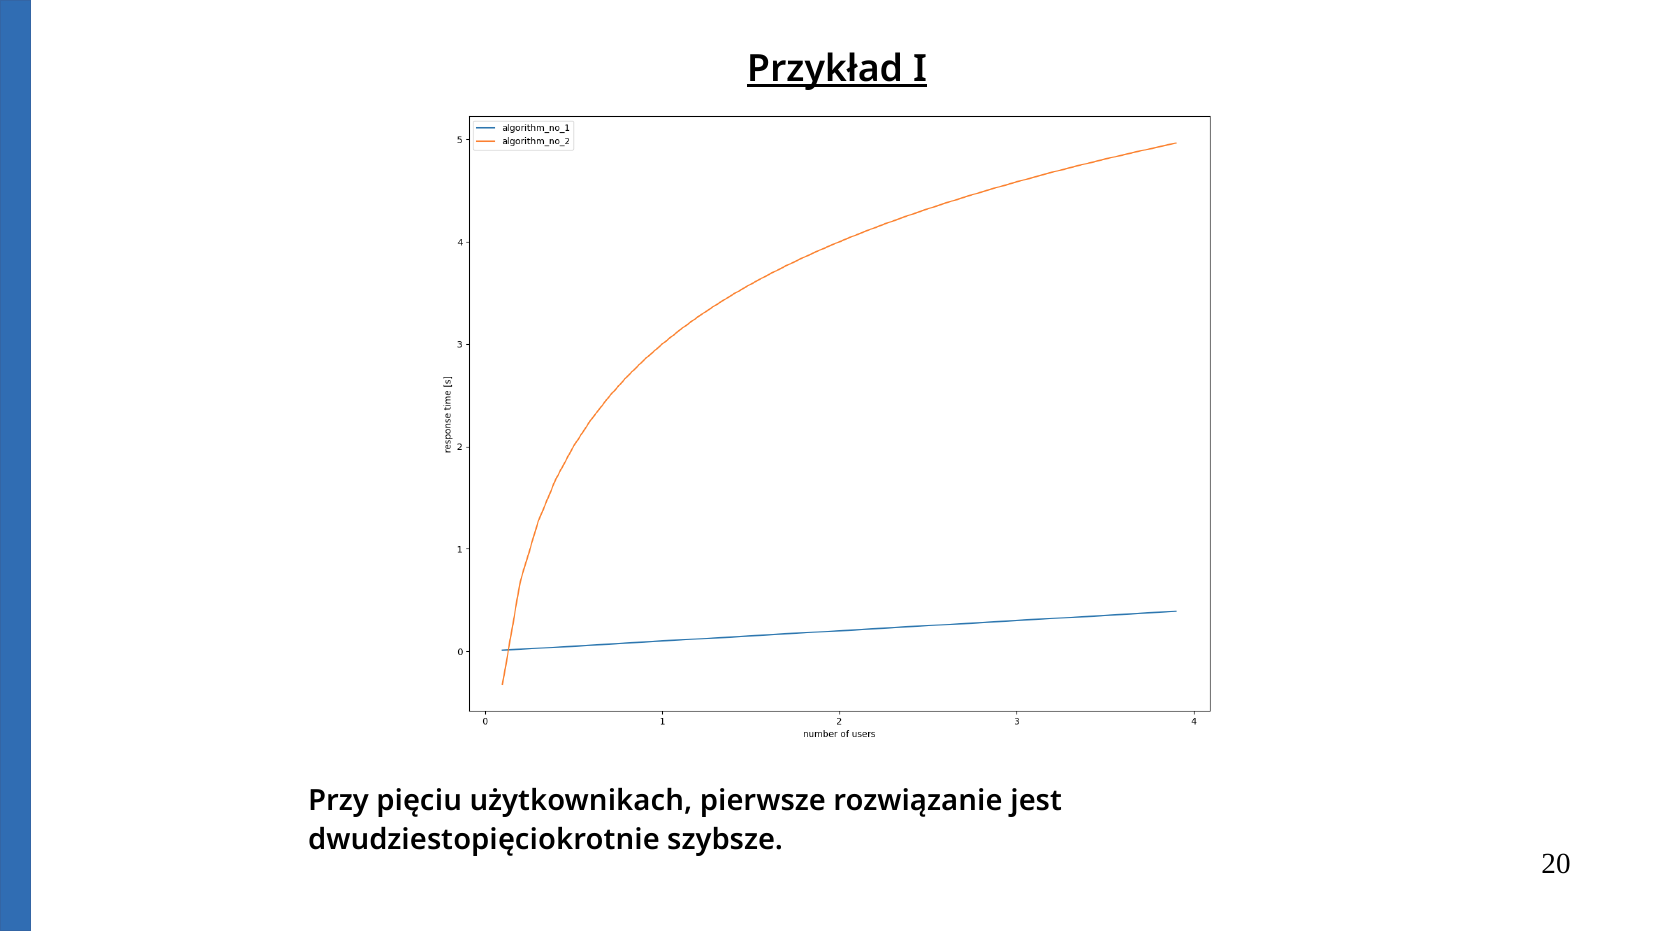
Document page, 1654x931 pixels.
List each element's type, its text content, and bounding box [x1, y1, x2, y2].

picture [349, 23, 1305, 771]
text_box Przykład I [732, 34, 922, 97]
text_box [0, 0, 31, 931]
text_box Przy pięciu użytkownikach, pierwsze rozwiązanie jest dwudziestopięciokrotnie szybsze. [293, 771, 1443, 860]
